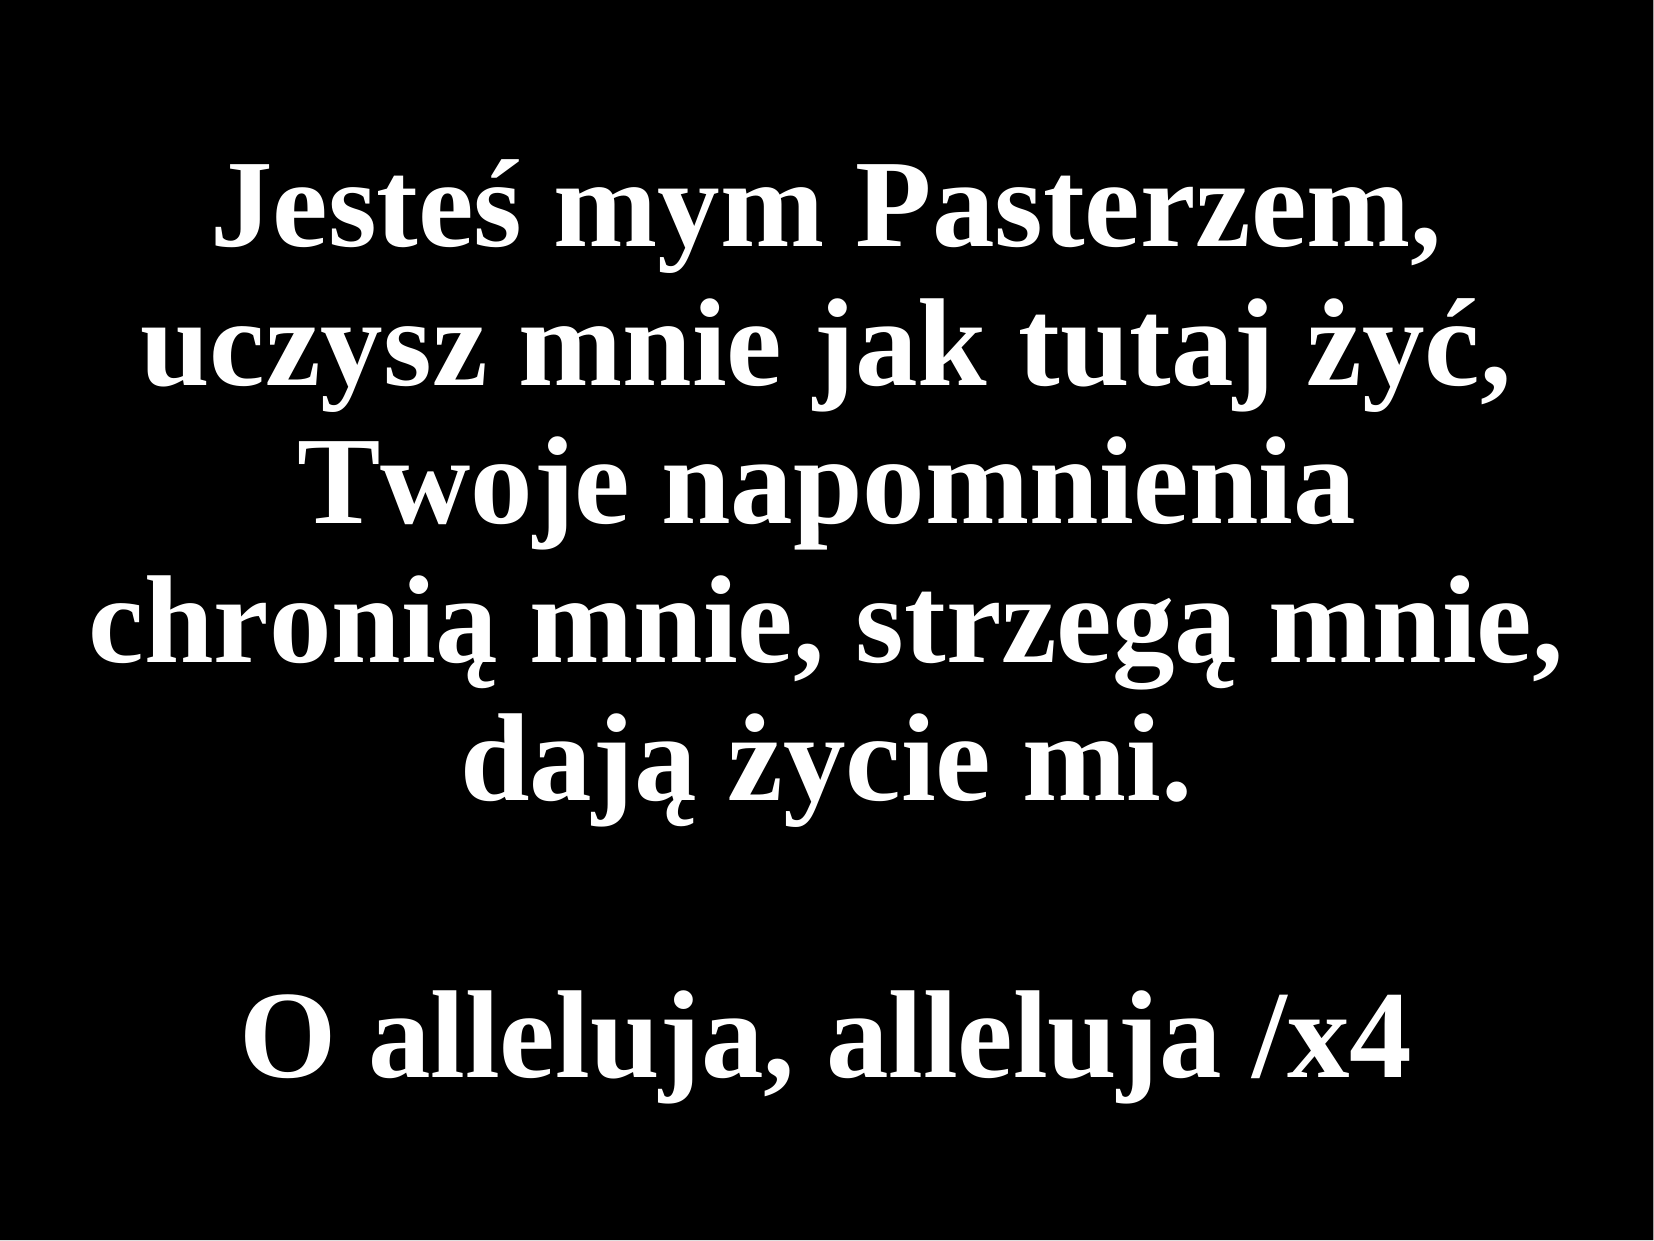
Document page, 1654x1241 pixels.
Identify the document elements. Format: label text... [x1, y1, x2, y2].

title Jesteś mym Pasterzem, uczysz mnie jak tutaj żyć, Twoje napomnienia chronią mnie, strzegą mnie, dają życie mi. O alleluja, alleluja /x4 [0, 0, 1654, 1241]
